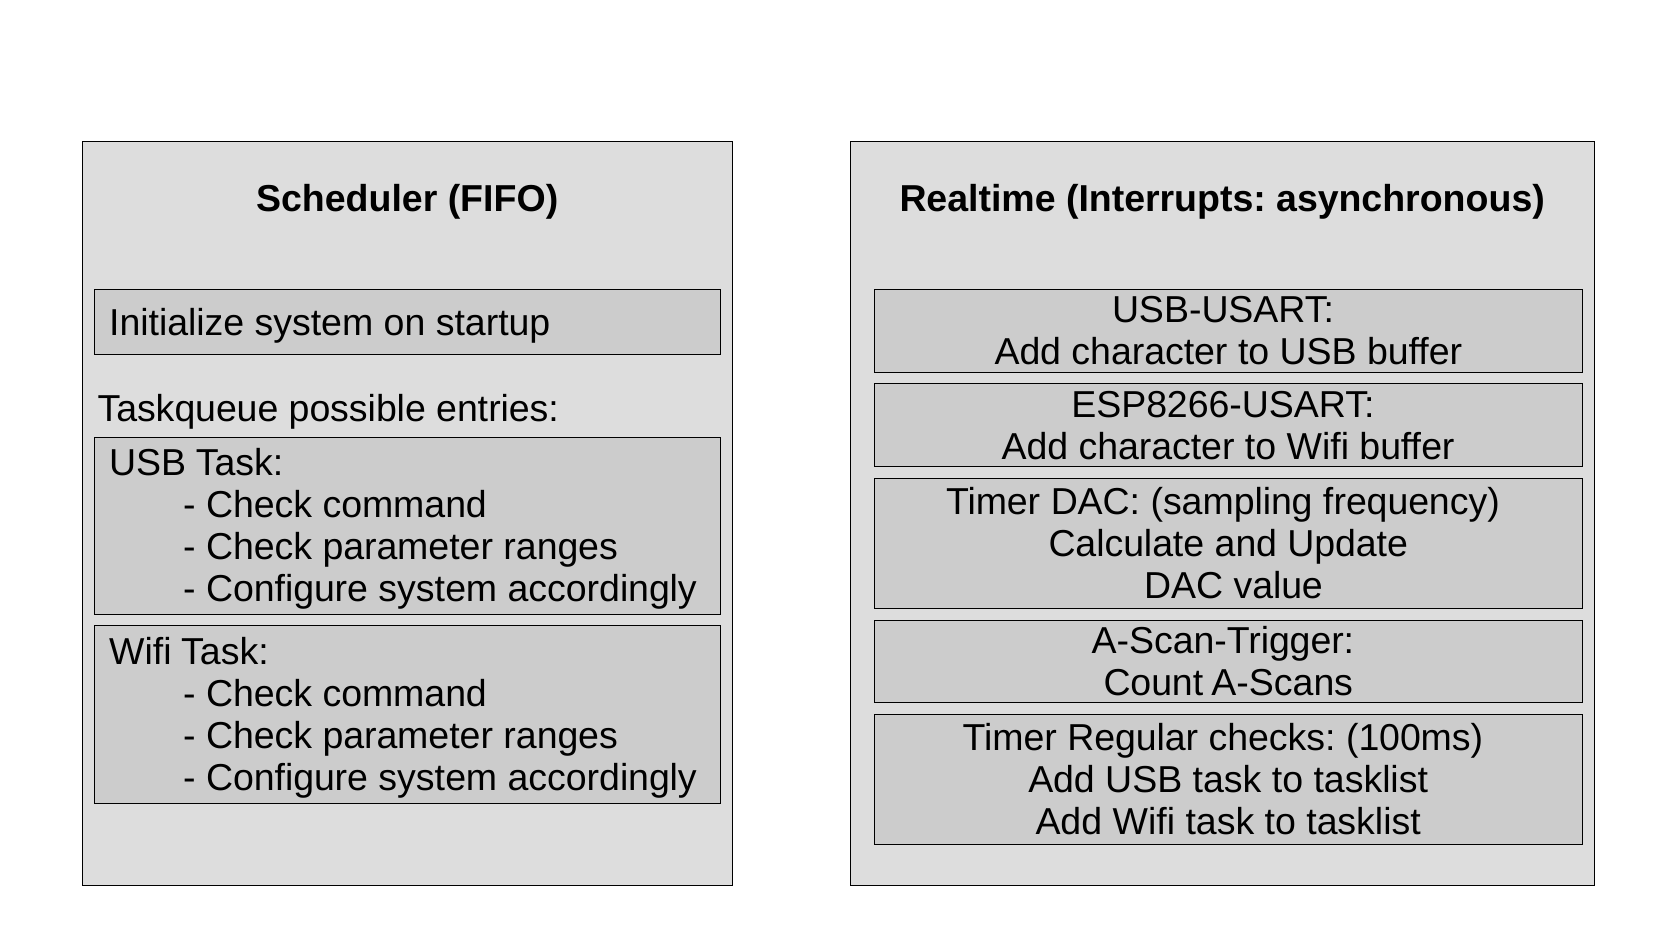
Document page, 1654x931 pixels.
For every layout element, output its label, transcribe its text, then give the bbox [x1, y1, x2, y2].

text_box Wifi Task: - Check command - Check parameter ranges - Configure system accordingly [94, 625, 721, 804]
text_box Timer DAC: (sampling frequency) Calculate and Update DAC value [874, 478, 1583, 609]
text_box Scheduler (FIFO) Taskqueue possible entries: [82, 141, 733, 886]
text_box USB Task: - Check command - Check parameter ranges - Configure system accordingly [94, 437, 721, 615]
text_box Timer Regular checks: (100ms) Add USB task to tasklist Add Wifi task to tasklist [874, 714, 1583, 845]
text_box USB-USART: Add character to USB buffer [874, 289, 1583, 373]
text_box Initialize system on startup [94, 289, 721, 355]
text_box Realtime (Interrupts: asynchronous) [850, 141, 1595, 886]
text_box ESP8266-USART: Add character to Wifi buffer [874, 383, 1583, 467]
text_box A-Scan-Trigger: Count A-Scans [874, 620, 1583, 703]
